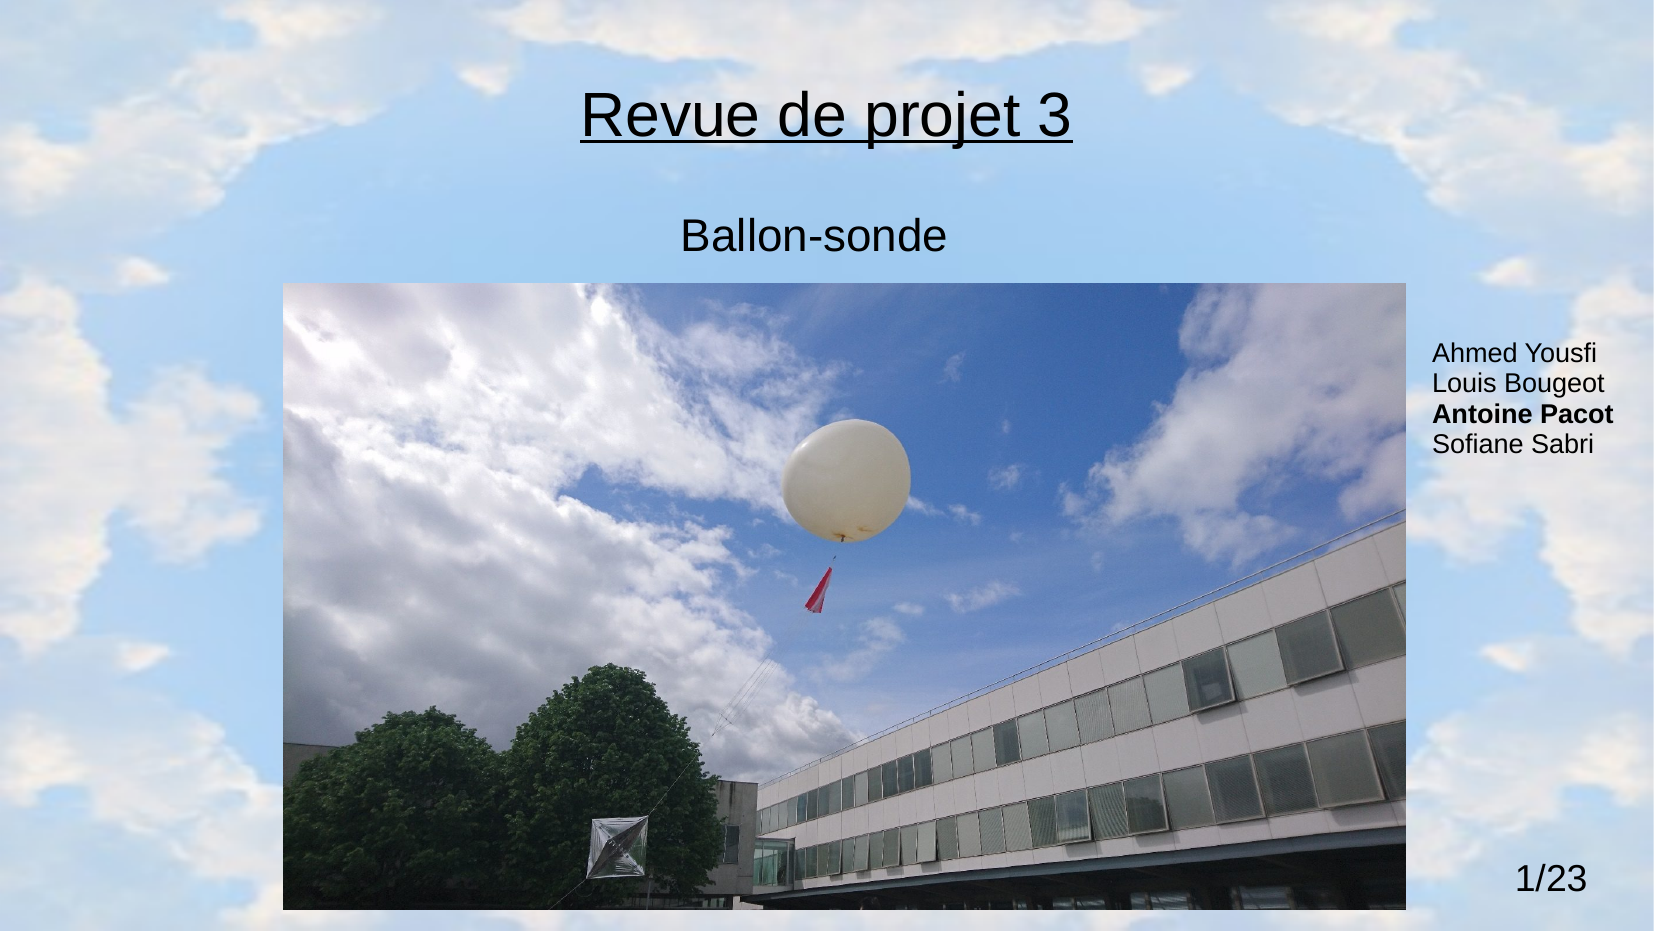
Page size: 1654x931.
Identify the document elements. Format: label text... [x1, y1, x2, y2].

text_box Ballon-sonde [661, 203, 969, 272]
text_box Ahmed Yousfi Louis Bougeot Antoine Pacot Sofiane Sabri [1417, 330, 1642, 497]
picture [0, 0, 1654, 931]
title Revue de projet 3 [82, 37, 1571, 193]
text_box 1/23 [1500, 850, 1654, 921]
